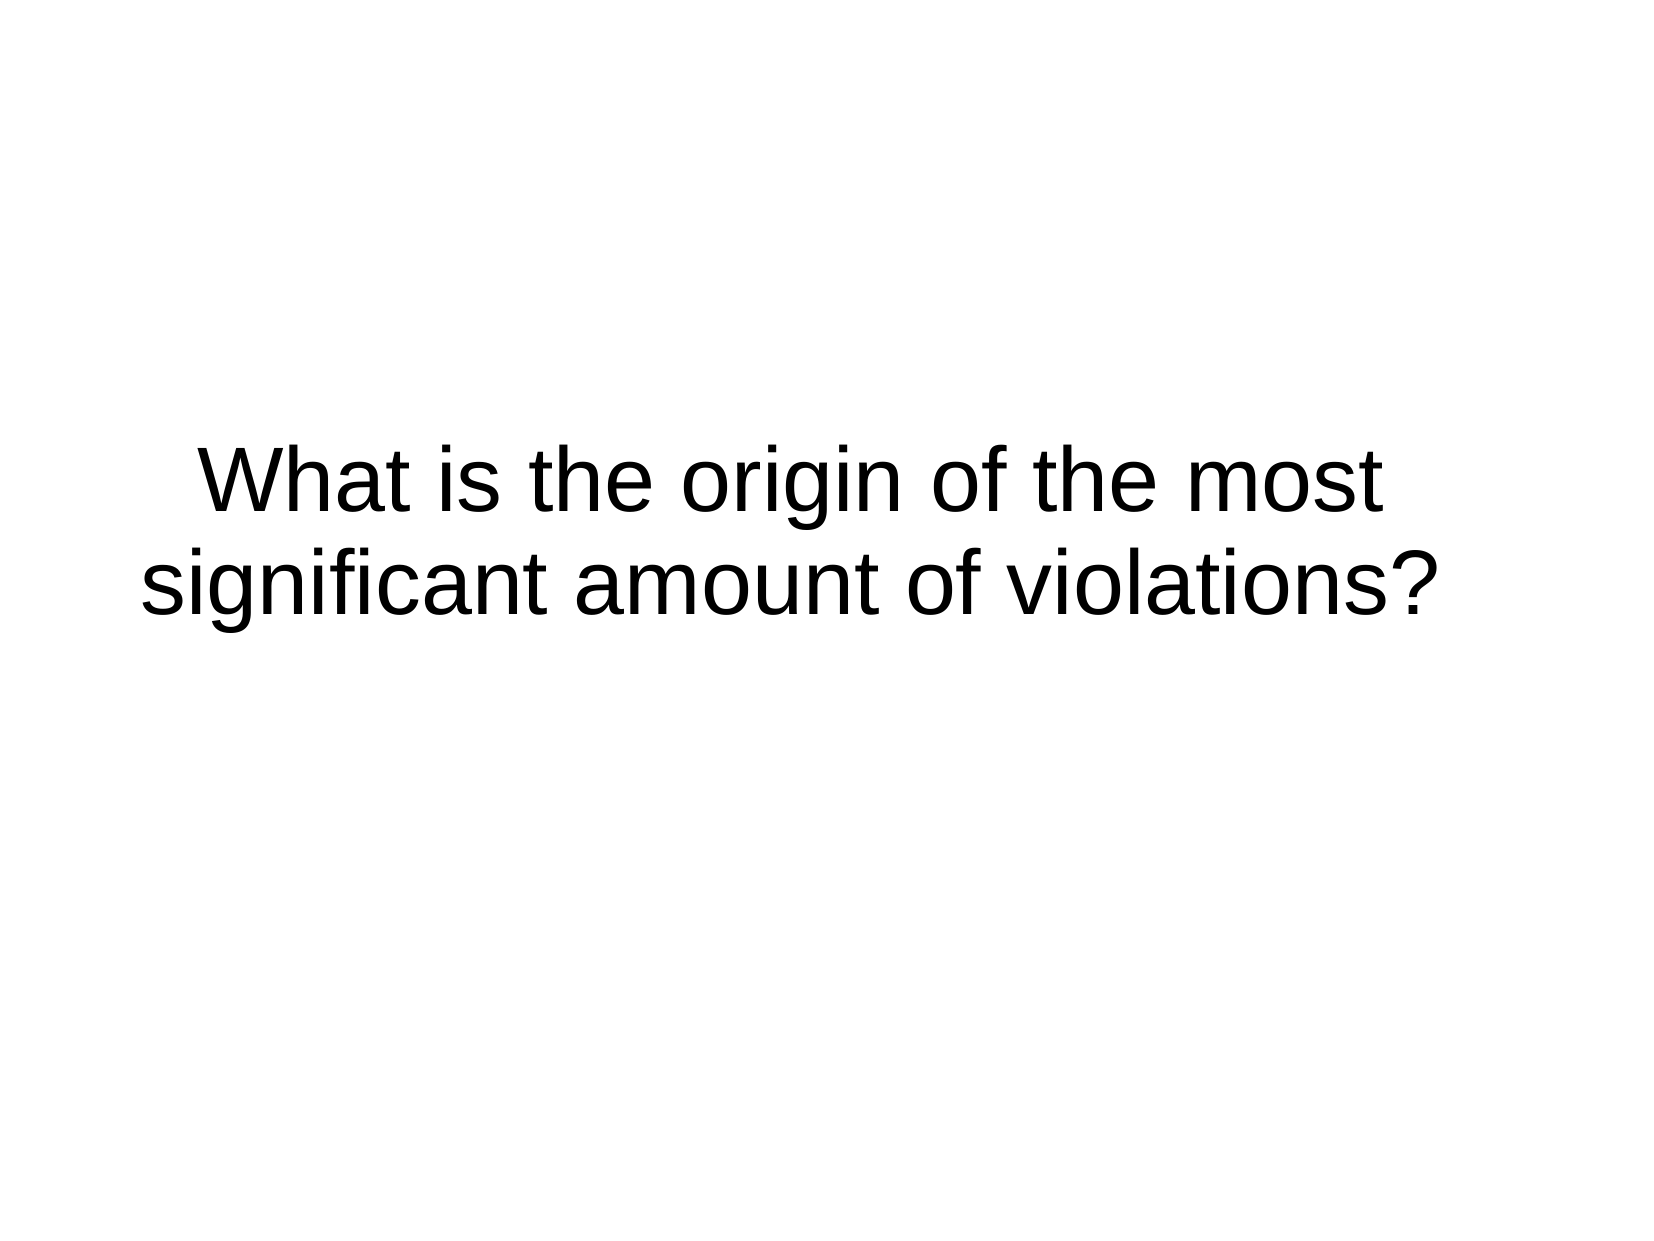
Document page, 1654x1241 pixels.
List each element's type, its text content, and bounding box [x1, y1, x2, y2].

title What is the origin of the most significant amount of violations? [76, 265, 1506, 798]
